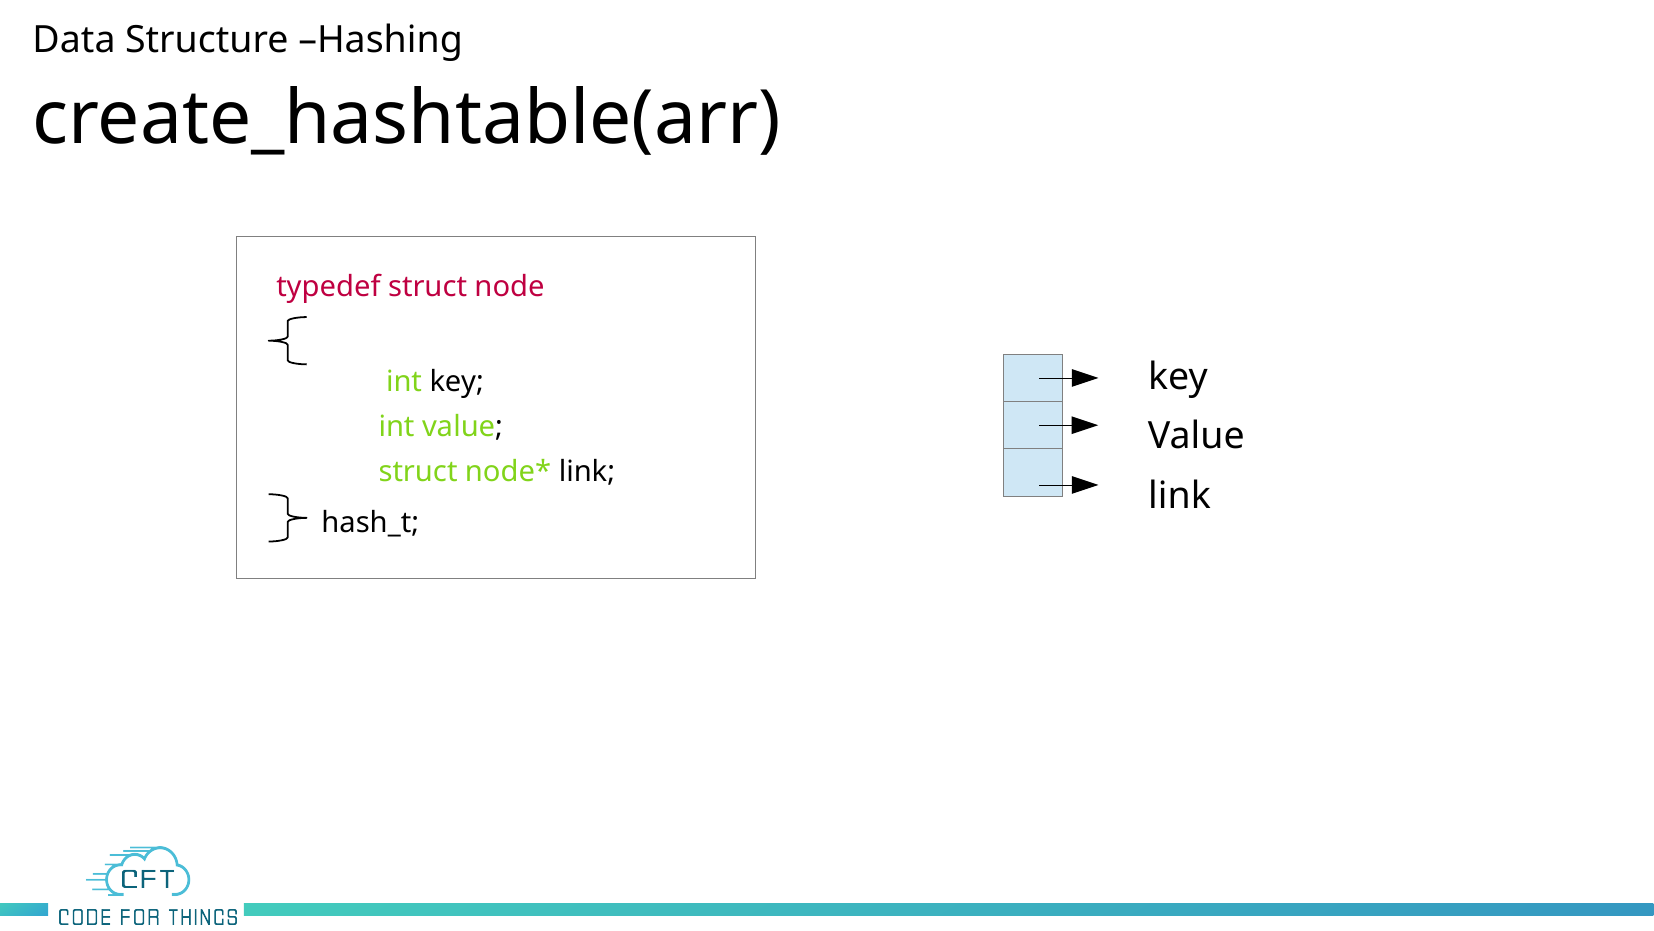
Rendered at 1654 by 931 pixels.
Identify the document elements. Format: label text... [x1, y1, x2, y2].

text_box int value; [363, 397, 531, 442]
text_box [236, 236, 756, 579]
text_box int key; [363, 352, 744, 402]
text_box typedef struct node [261, 258, 580, 308]
text_box key [1133, 342, 1266, 401]
text_box link [1133, 461, 1252, 520]
text_box [1003, 354, 1063, 497]
picture [59, 846, 237, 925]
text_box Value [1133, 401, 1266, 460]
text_box hash_t; [306, 494, 461, 544]
title Data Structure –Hashing create_hashtable(arr) [32, 12, 1184, 166]
text_box struct node* link; [363, 442, 647, 492]
